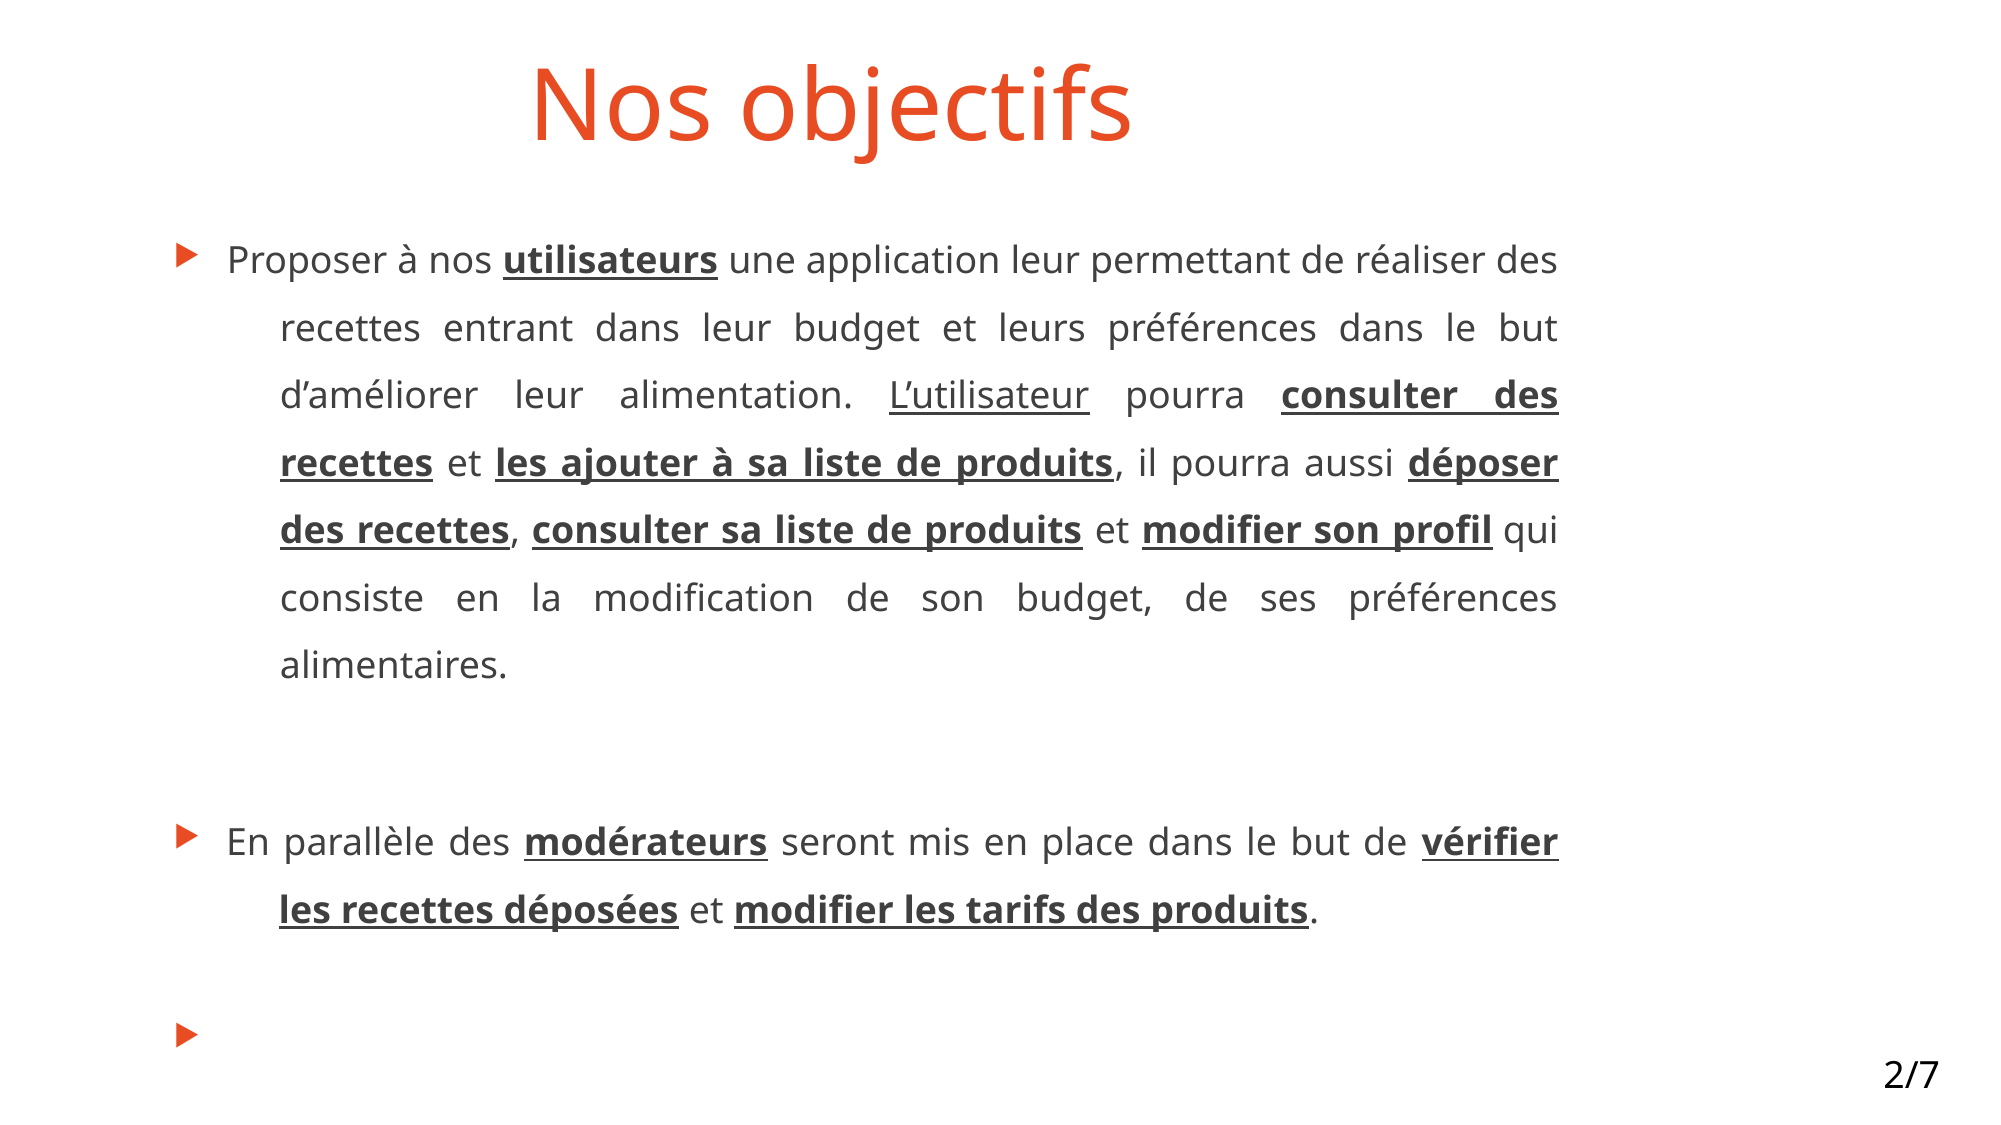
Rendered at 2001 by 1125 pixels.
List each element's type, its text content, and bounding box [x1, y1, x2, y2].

text_box Nos objectifs [158, 33, 1507, 170]
text_box 2/7 [1868, 1043, 2000, 1105]
list Proposer à nos utilisateurs une application leur permettant de réaliser des recettes entrant dans leur budget et leurs préférences dans le but d’améliorer leur alimentation. L’utilisateur pourra consulter des recettes et les ajouter à sa liste de produits, il pourra aussi déposer des recettes, consulter sa liste de produits et modifier son profil qui consiste en la modification de son budget, de ses préférences alimentaires. En parallèle des modérateurs seront mis en place dans le but de vérifier les recettes déposées et modifier les tarifs des produits. [158, 206, 1574, 1061]
